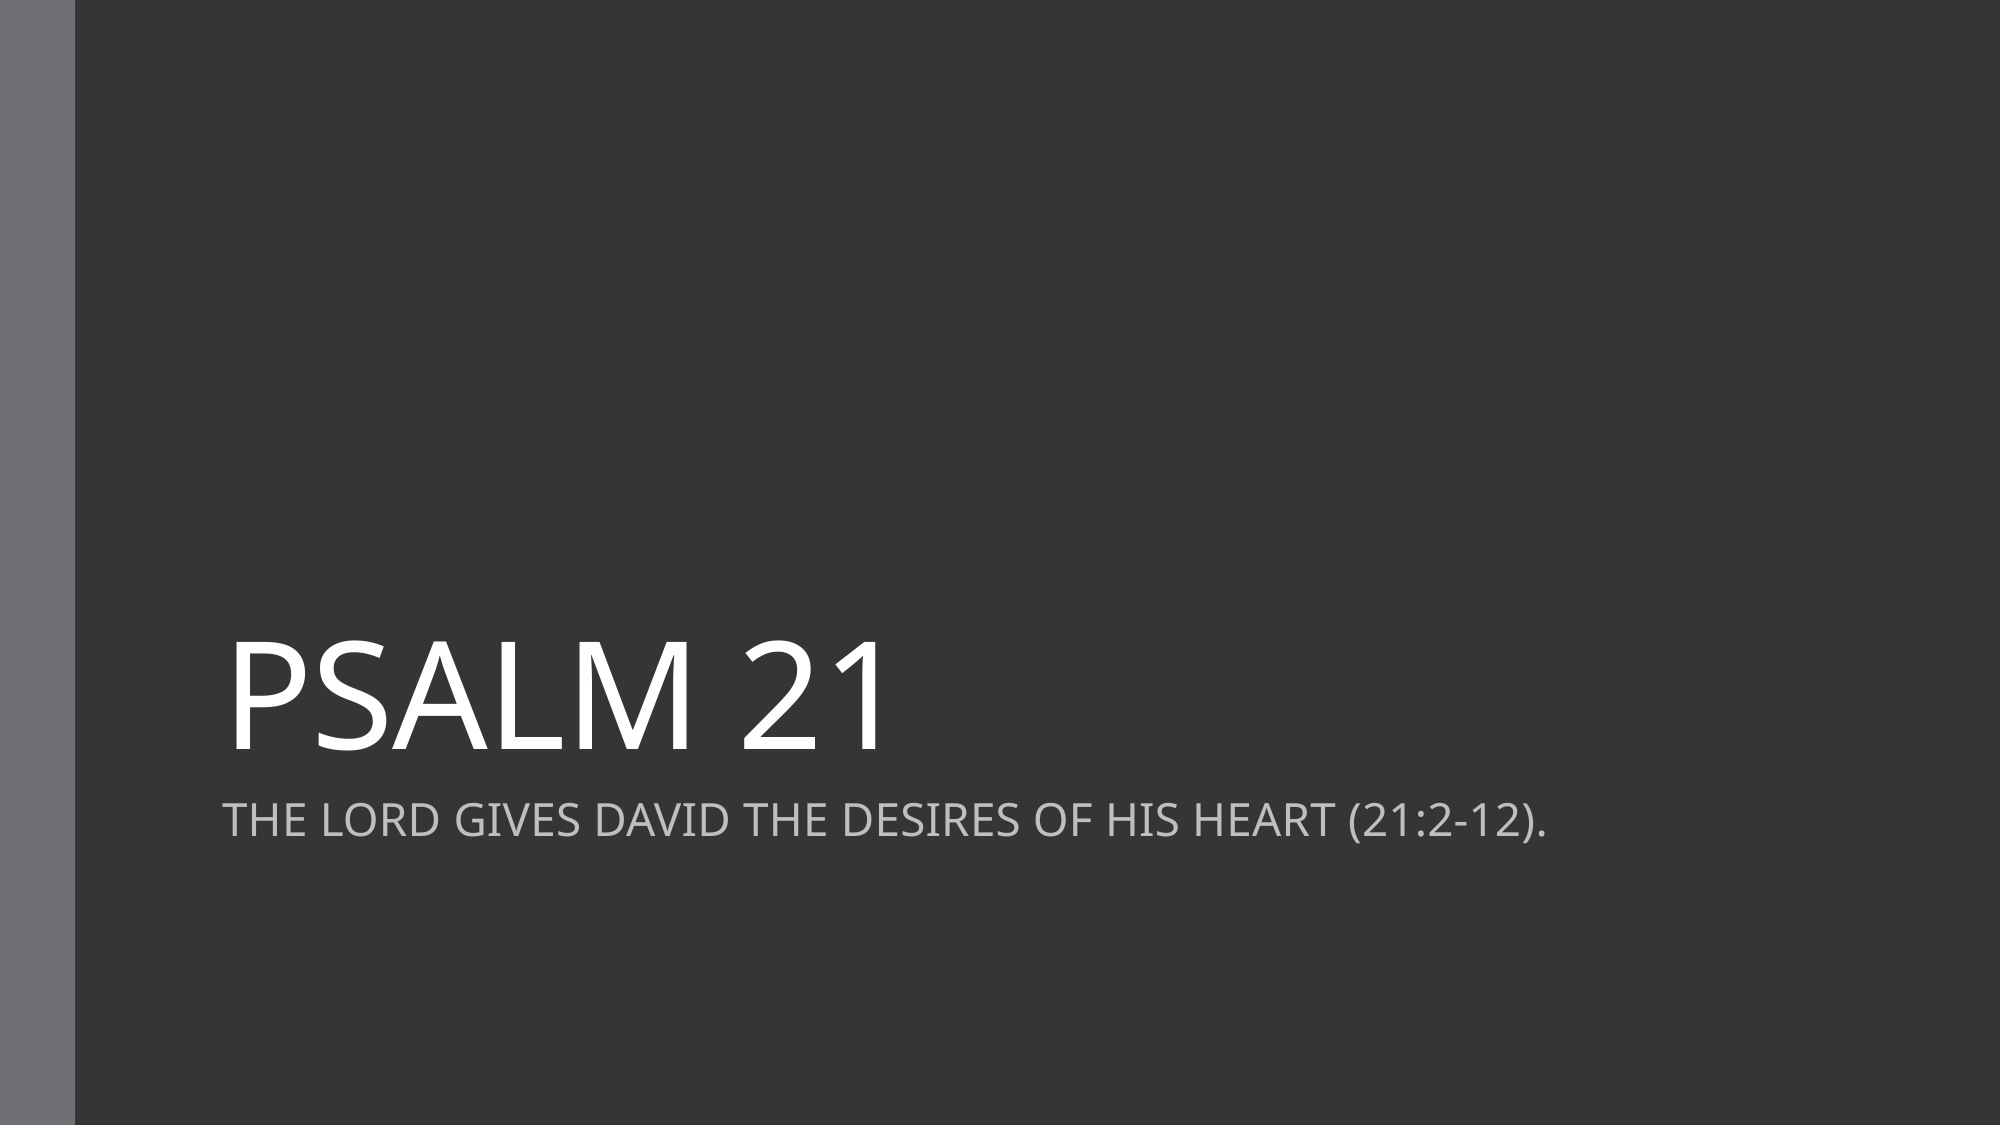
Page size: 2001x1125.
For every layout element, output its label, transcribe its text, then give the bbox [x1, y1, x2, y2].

title PSALM 21 [206, 124, 1752, 787]
subtitle THE LORD GIVES DAVID THE DESIRES OF HIS HEART (21:2-12). [206, 787, 1752, 1066]
